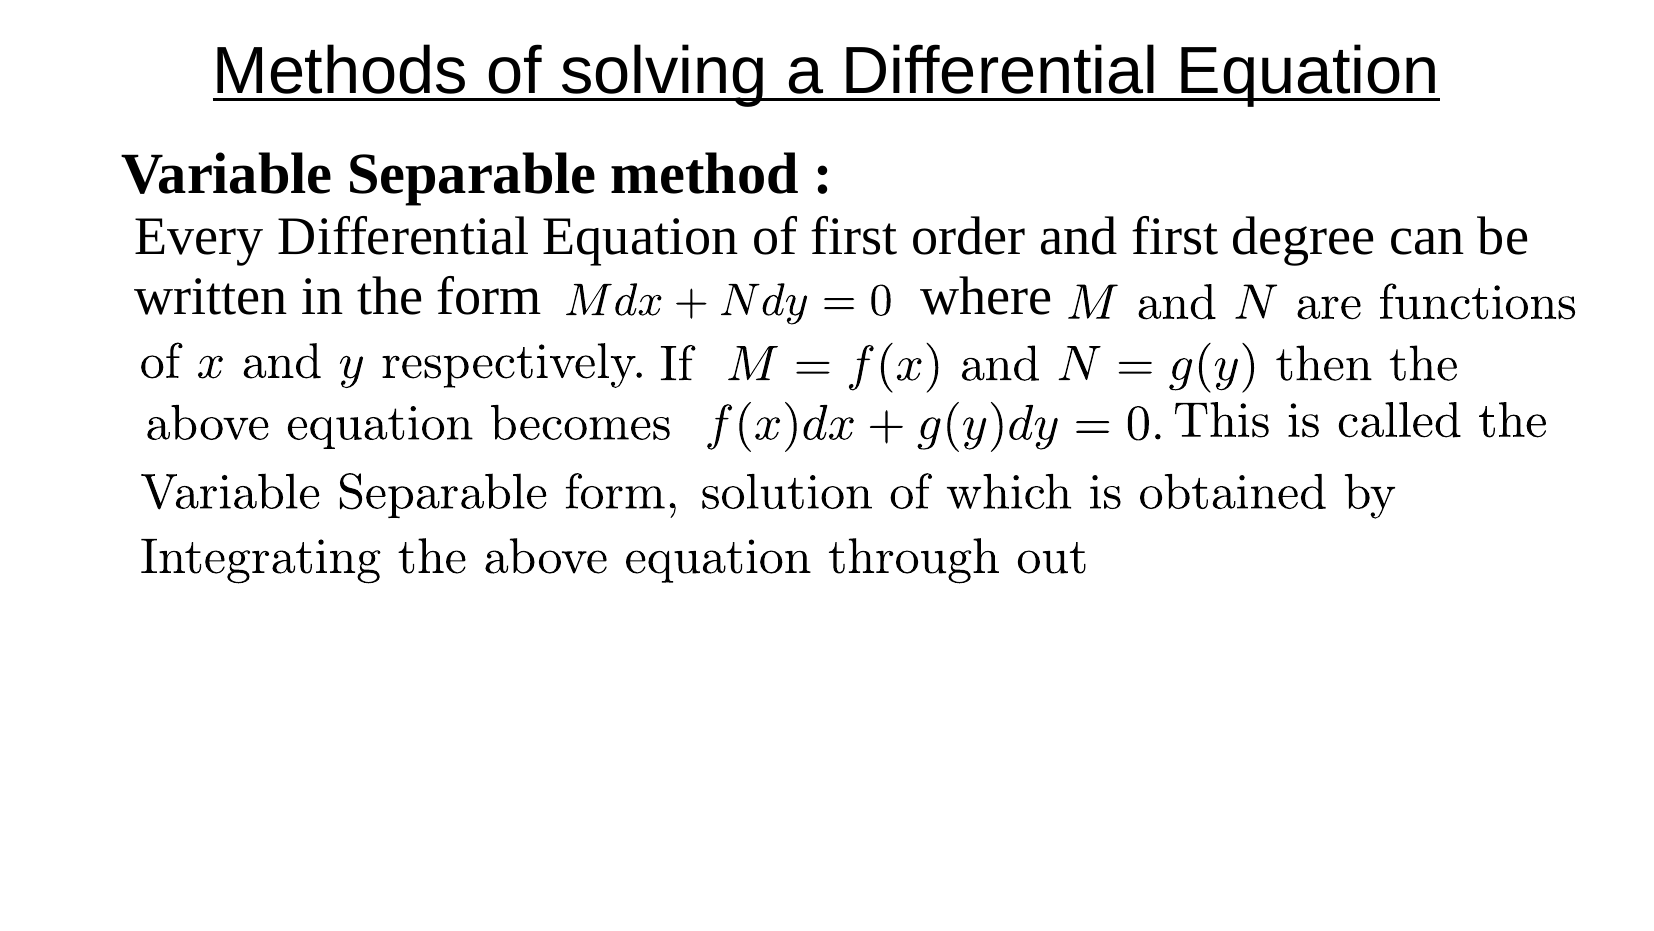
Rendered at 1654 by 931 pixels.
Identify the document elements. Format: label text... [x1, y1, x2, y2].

subtitle Variable Separable method : Every Differential Equation of first order and first degree can be written in the form where [47, 141, 1607, 896]
text_box [702, 473, 1396, 519]
text_box [660, 342, 1457, 393]
text_box [141, 473, 676, 519]
text_box [147, 401, 1161, 452]
title Methods of solving a Differential Equation [82, 23, 1571, 119]
text_box [566, 283, 891, 325]
text_box [141, 342, 642, 389]
text_box [1068, 283, 1576, 320]
text_box [1174, 402, 1547, 438]
text_box [141, 538, 1086, 584]
